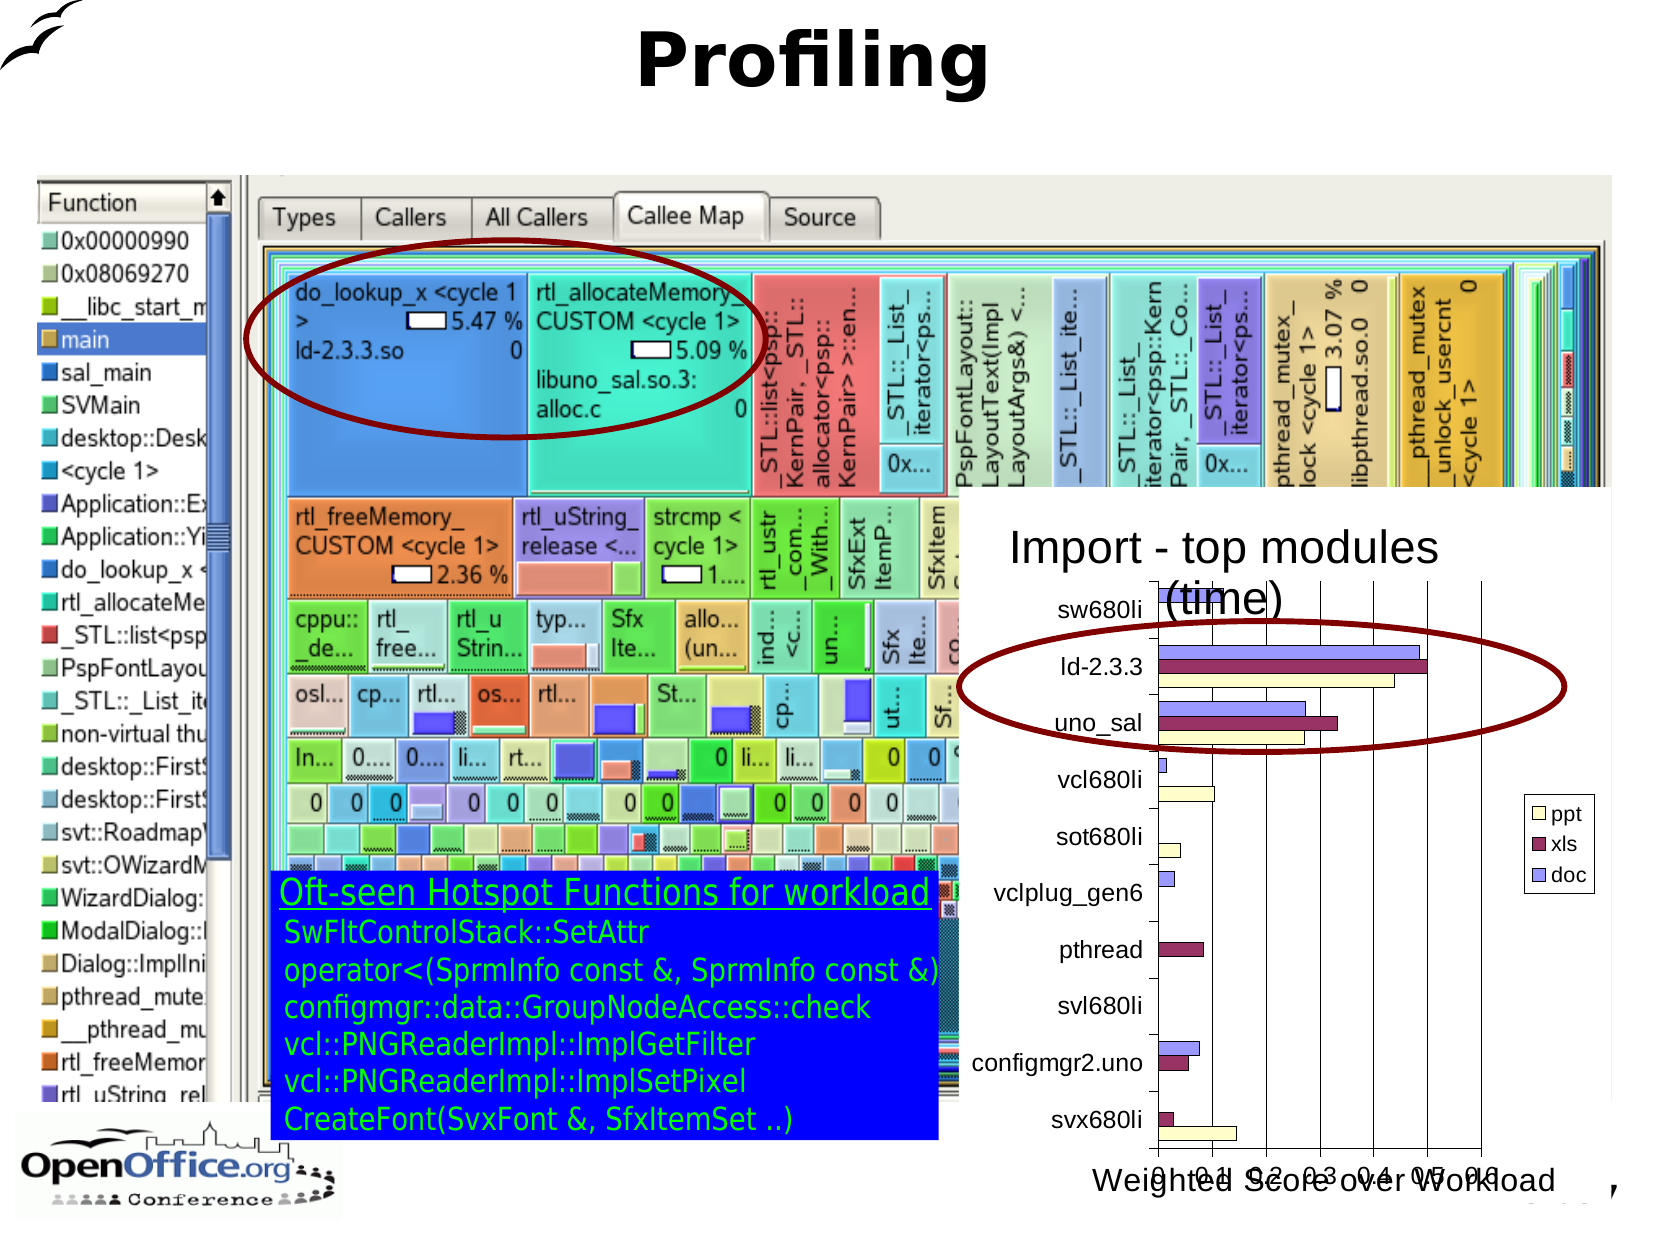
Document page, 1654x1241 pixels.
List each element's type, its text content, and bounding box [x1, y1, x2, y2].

text_box Oft-seen Hotspot Functions for workload SwFltControlStack::SetAttr operator<(SprmInfo const &, SprmInfo const &) configmgr::data::GroupNodeAccess::check vcl::PNGReaderImpl::ImplGetFilter vcl::PNGReaderImpl::ImplSetPixel CreateFont(SvxFont &, SfxItemSet ..) [270, 870, 939, 1141]
picture [15, 1112, 341, 1220]
title Profiling [0, 0, 1654, 121]
picture [37, 175, 1612, 1102]
chart [958, 487, 1612, 1208]
chart [963, 625, 1561, 748]
